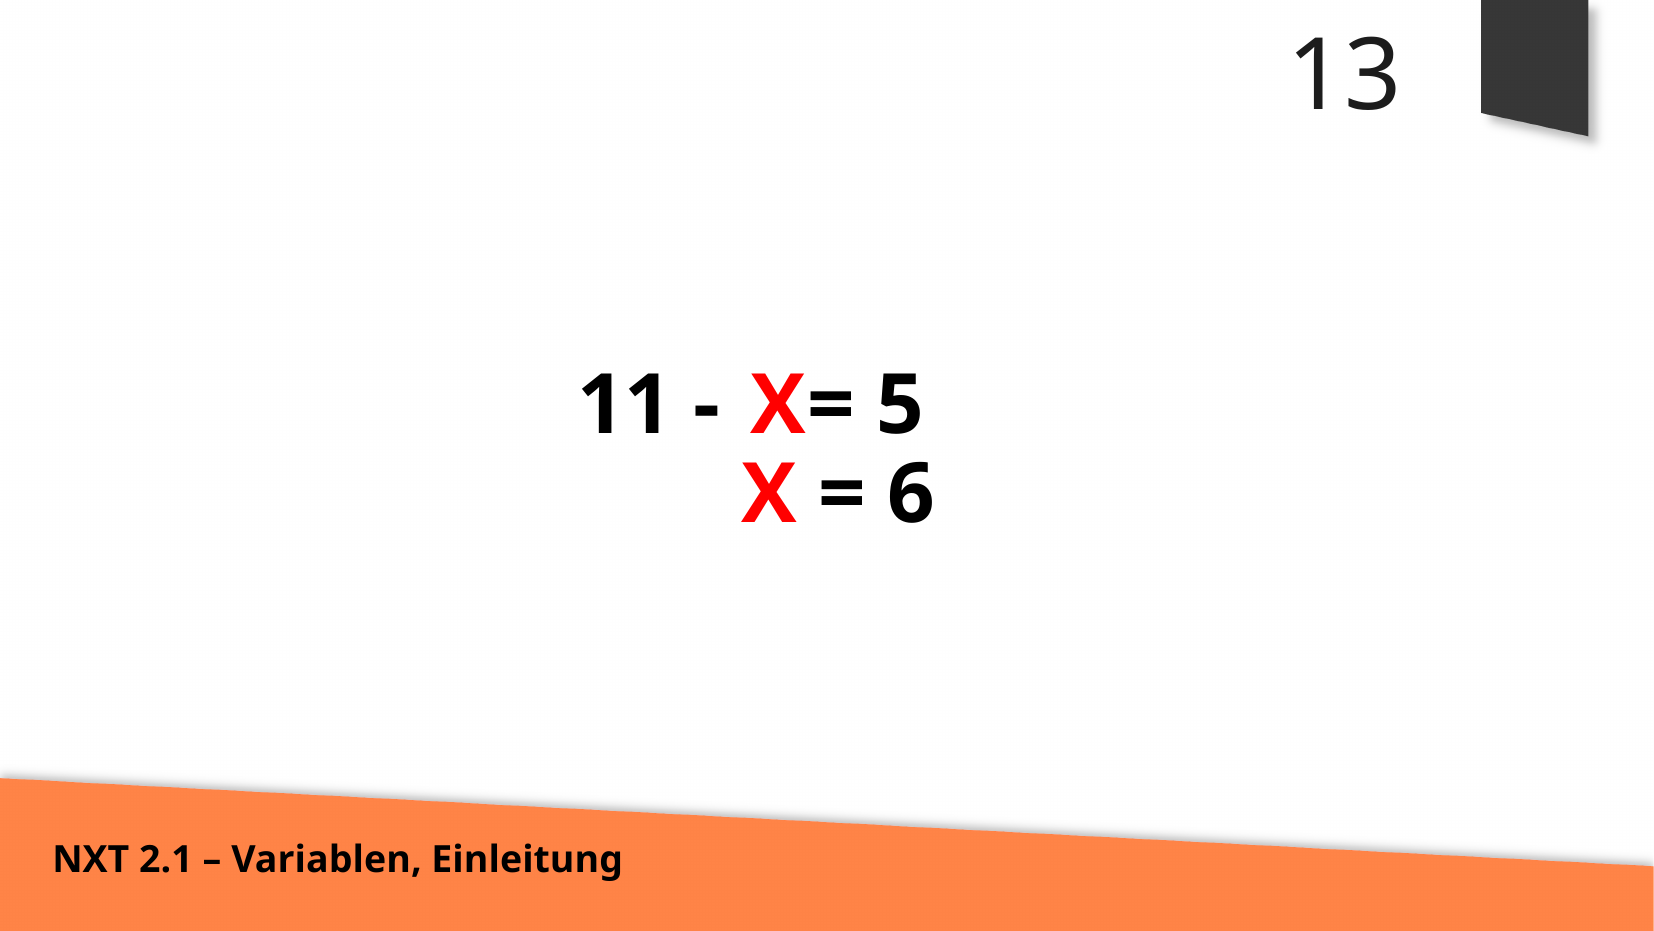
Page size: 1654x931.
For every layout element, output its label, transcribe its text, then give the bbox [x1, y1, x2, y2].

text_box X = 6 [574, 426, 1062, 550]
text_box 11 - = 5 [811, 337, 1051, 426]
text_box 11 - = 5 [562, 337, 735, 462]
text_box <Foliennummer> [1463, 0, 1602, 157]
picture [0, 0, 1654, 931]
text_box X [735, 337, 811, 426]
text_box NXT 2.1 – Variablen, Einleitung [37, 825, 751, 901]
